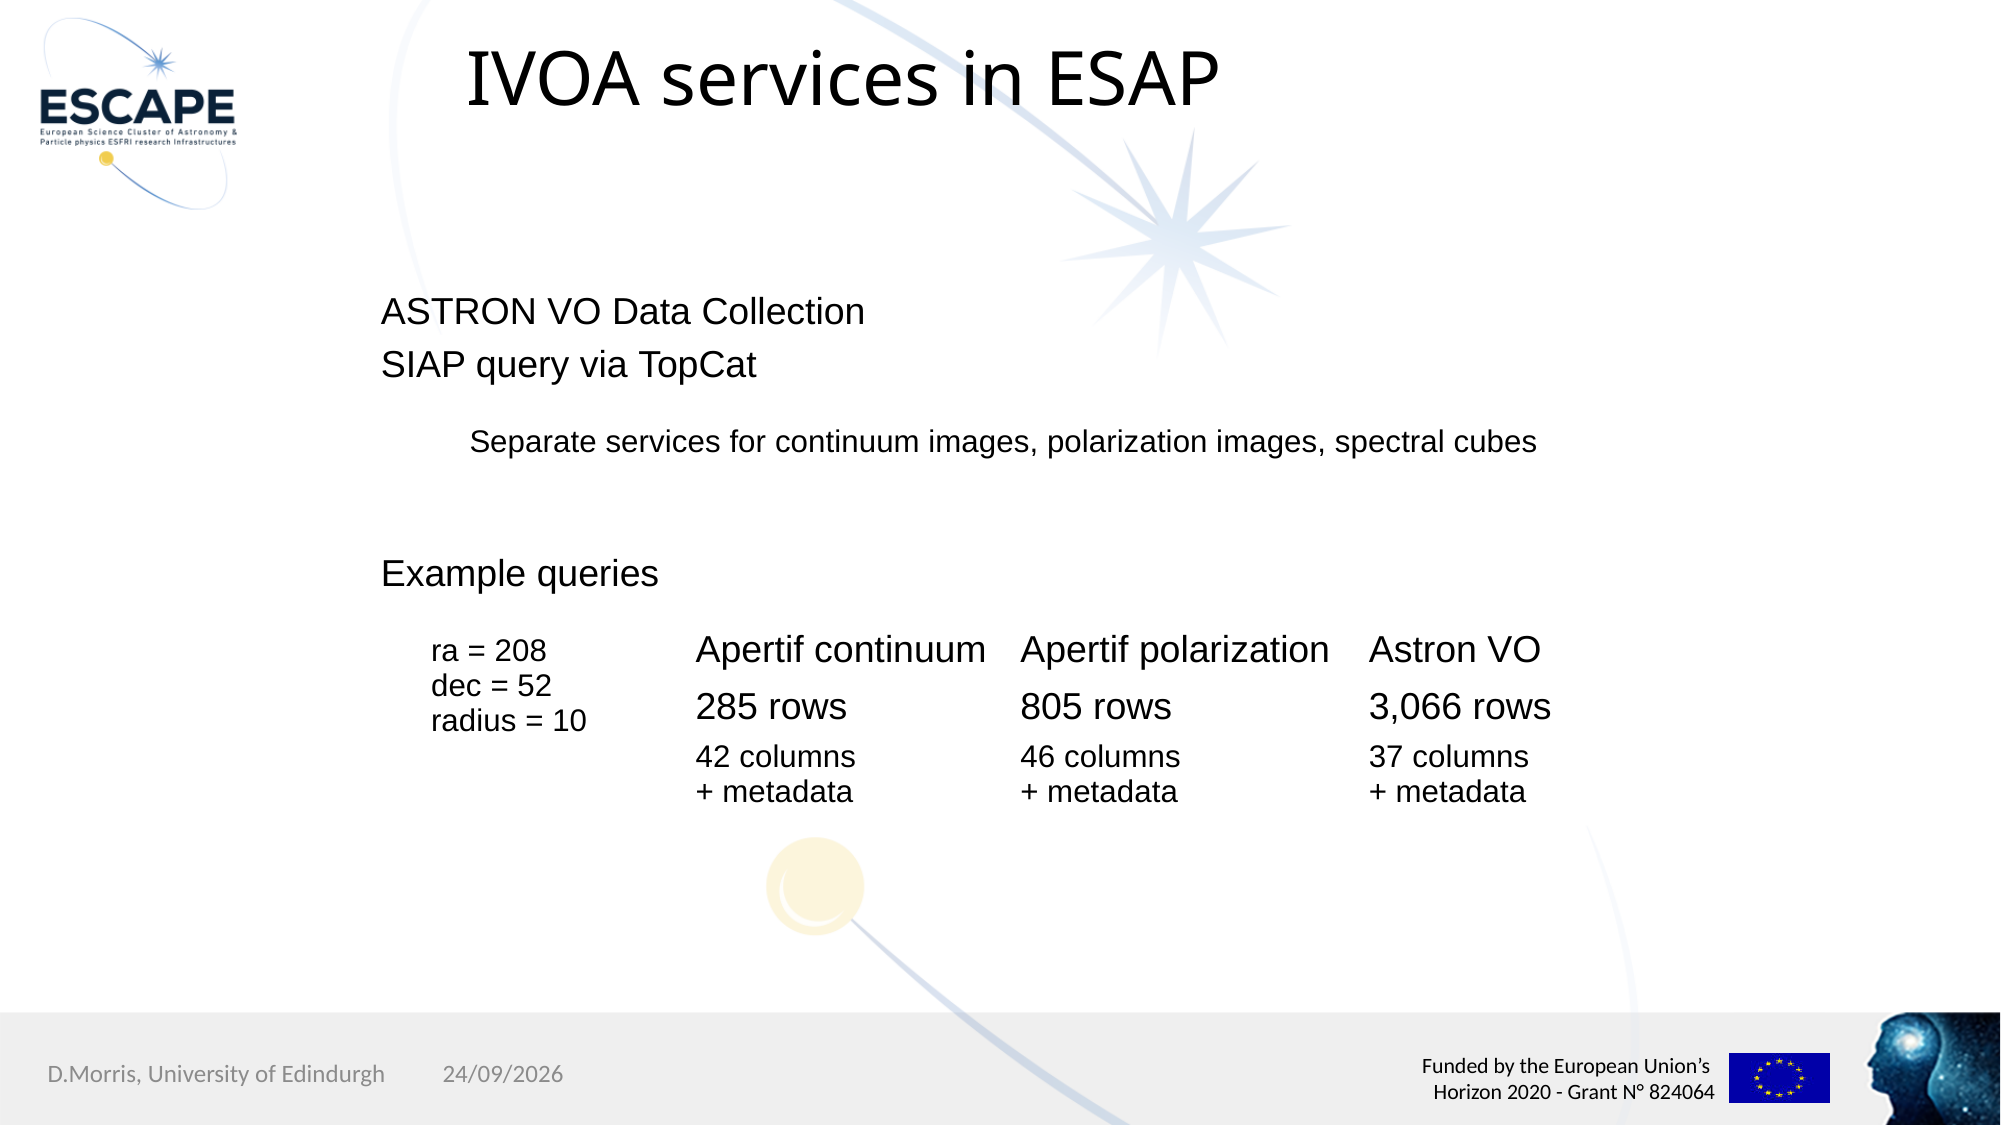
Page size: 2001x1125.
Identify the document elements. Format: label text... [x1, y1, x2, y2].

text_box SIAP query via TopCat [366, 336, 783, 394]
text_box Astron VO [1353, 621, 1557, 678]
footer D.Morris, University of Edindurgh [32, 1042, 414, 1103]
text_box 42 columns + metadata [680, 735, 880, 817]
text_box 805 rows [1005, 678, 1241, 735]
text_box 46 columns + metadata [1005, 735, 1205, 817]
text_box Example queries [366, 545, 675, 603]
text_box Separate services for continuum images, polarization images, spectral cubes [454, 416, 1555, 467]
text_box Apertif continuum [680, 621, 1005, 678]
text_box 3,066 rows [1353, 677, 1589, 735]
title IVOA services in ESAP [450, 11, 1489, 150]
text_box 37 columns + metadata [1353, 735, 1554, 817]
text_box Apertif polarization [1005, 621, 1345, 678]
text_box ra = 208 dec = 52 radius = 10 [416, 625, 603, 745]
picture [0, 0, 2001, 1125]
slide_number 05/08/2021 [427, 1042, 684, 1103]
text_box 285 rows [680, 678, 916, 735]
text_box ASTRON VO Data Collection [366, 283, 881, 341]
